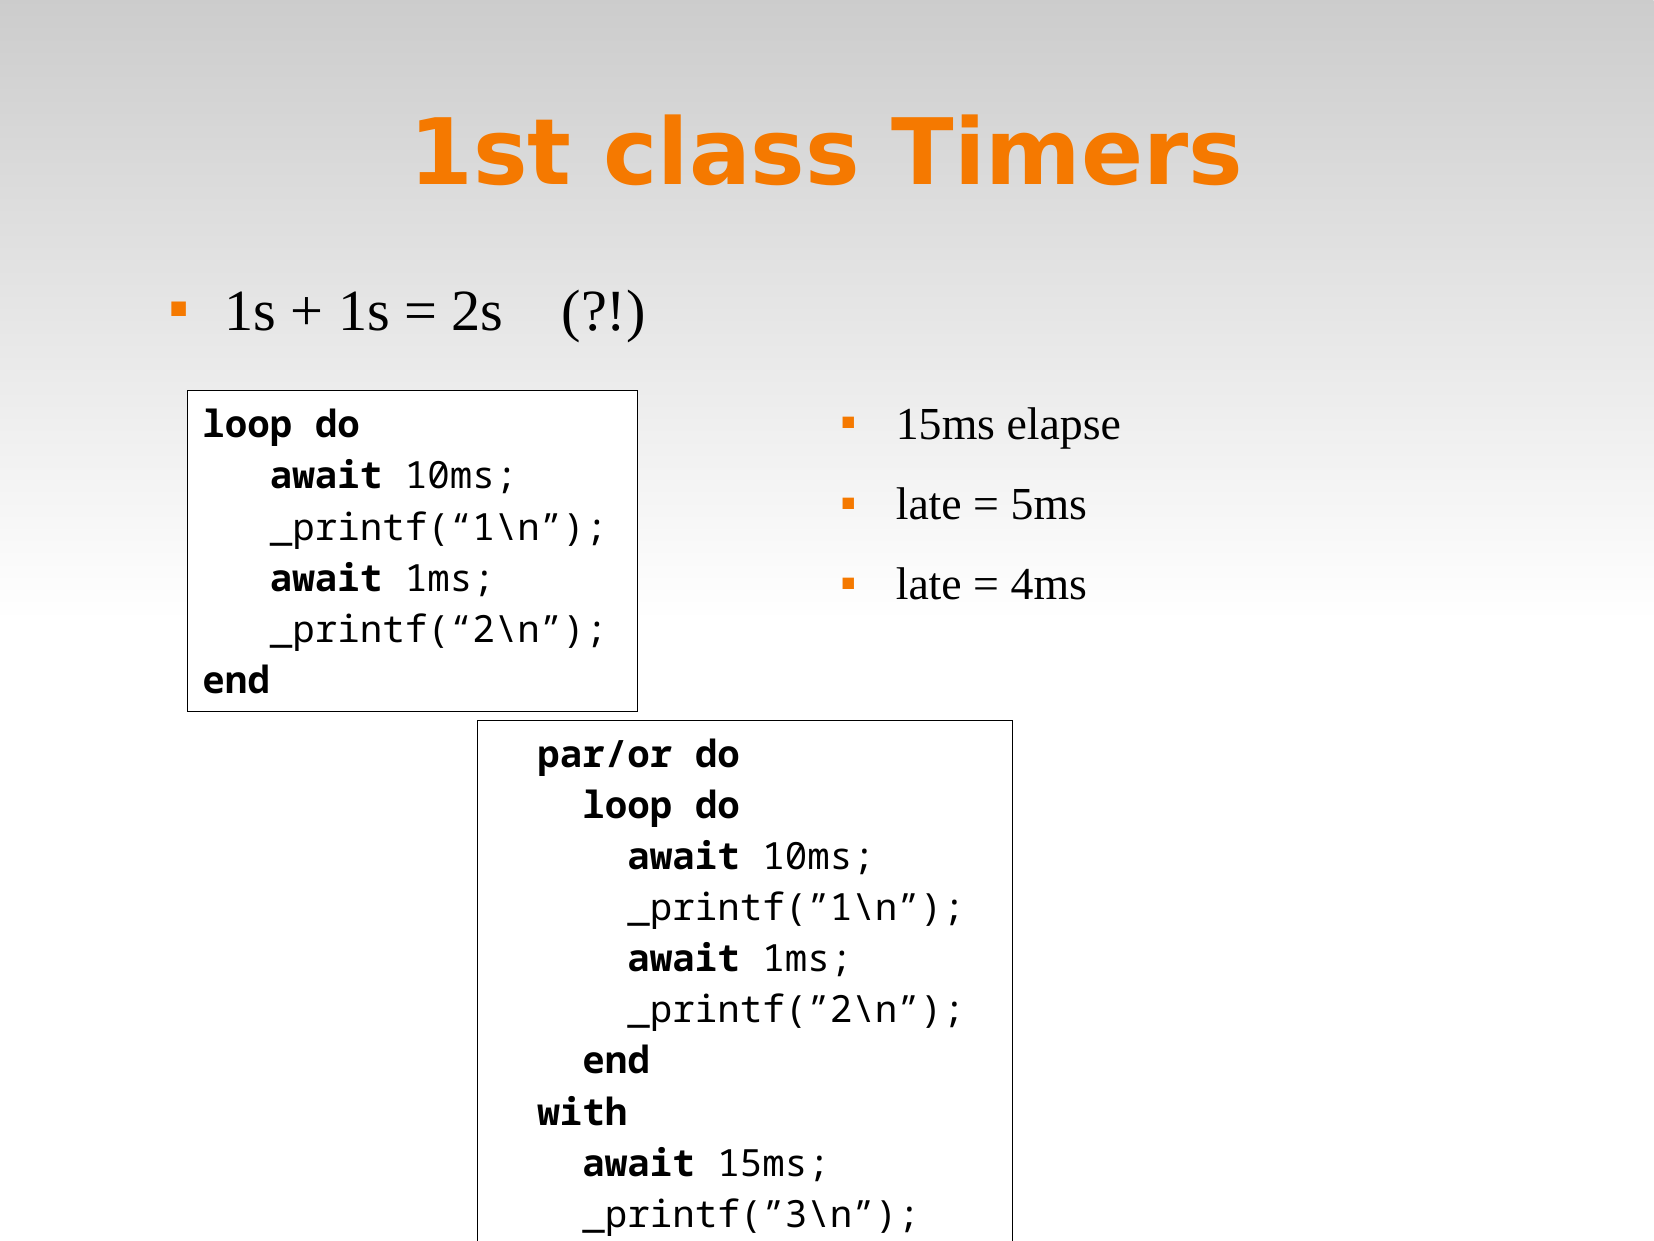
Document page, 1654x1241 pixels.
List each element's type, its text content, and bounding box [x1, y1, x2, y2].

list 15ms elapse late = 5ms late = 4ms [754, 398, 1455, 662]
text_box loop do await 10ms; _printf(“1\n”); await 1ms; _printf(“2\n”); end [187, 390, 638, 672]
title 1st class Timers [82, 49, 1571, 257]
text_box par/or do loop do await 10ms; _printf(”1\n”); await 1ms; _printf(”2\n”); end with await 15ms; _printf(”3\n”); end [477, 720, 1013, 1224]
list 1s + 1s = 2s (?!) [82, 278, 1571, 368]
